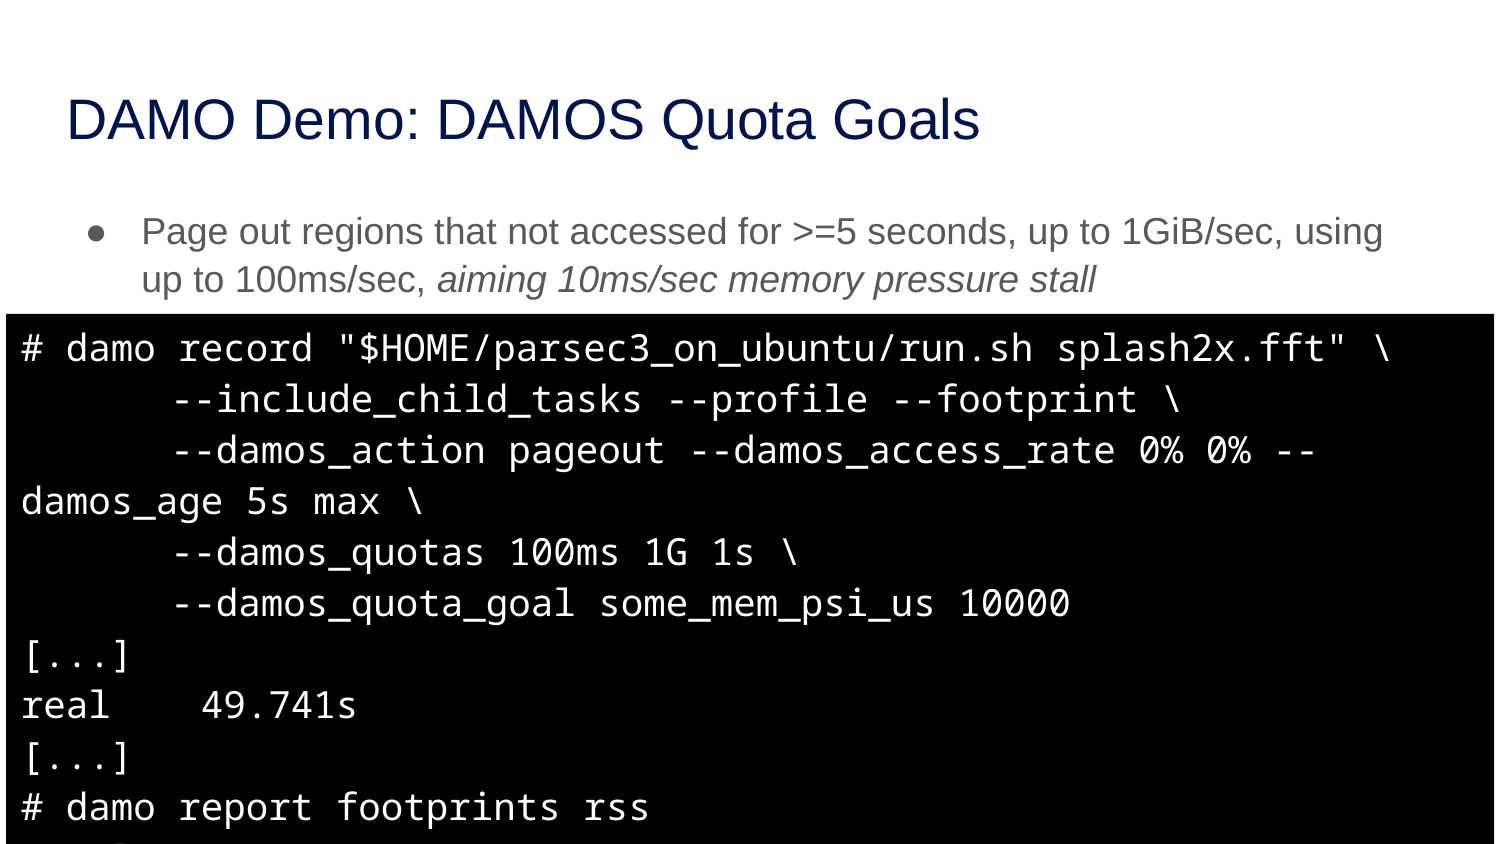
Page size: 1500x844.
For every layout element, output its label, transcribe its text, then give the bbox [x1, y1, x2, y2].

list Page out regions that not accessed for >=5 seconds, up to 1GiB/sec, using up to 100ms/sec, aiming 10ms/sec memory pressure stall [51, 189, 1449, 734]
text_box # damo record "$HOME/parsec3_on_ubuntu/run.sh splash2x.fft" \ --include_child_tasks --profile --footprint \ --damos_action pageout --damos_access_rate 0% 0% --damos_age 5s max \ --damos_quotas 100ms 1G 1s \ --damos_quota_goal some_mem_psi_us 10000 [...] real 49.741s [...] # damo report footprints rss [...] # avr: 9.721 GiB [6, 313, 1495, 744]
title DAMO Demo: DAMOS Quota Goals [51, 72, 1449, 167]
